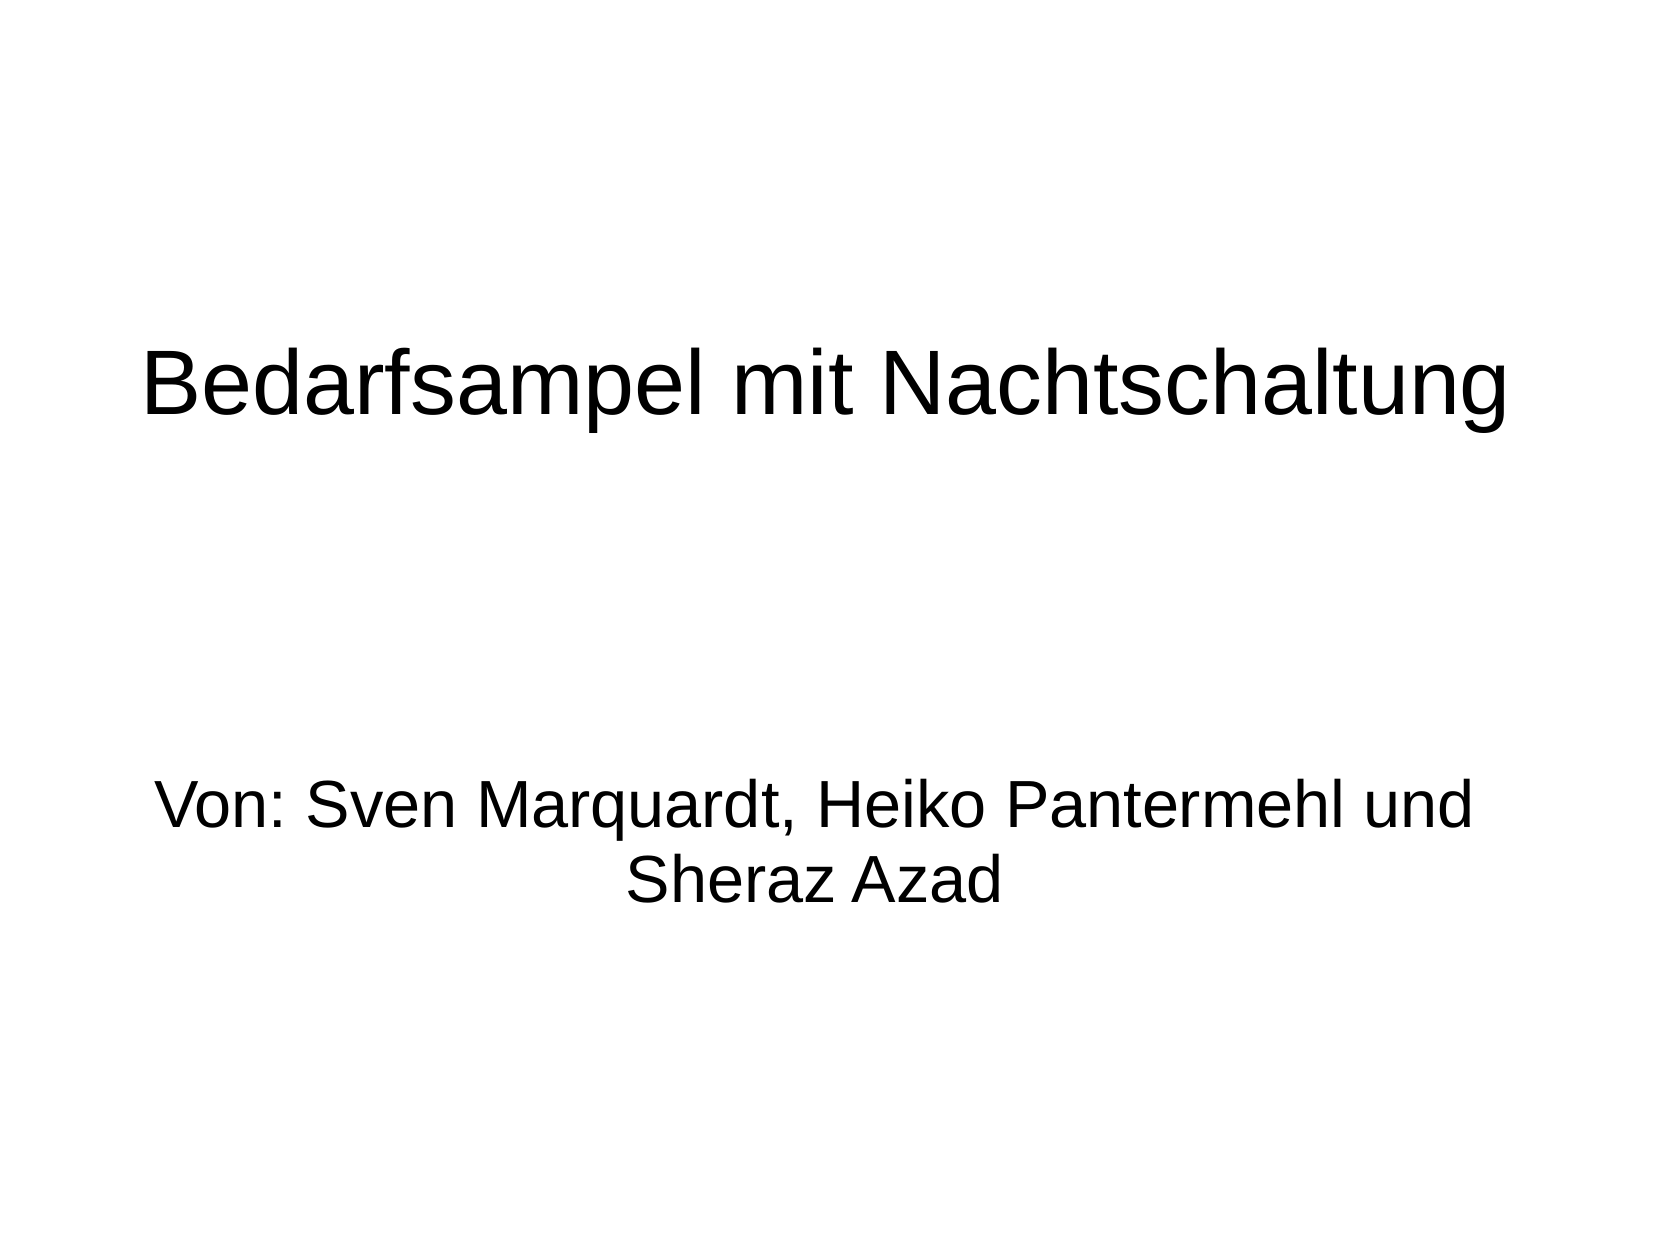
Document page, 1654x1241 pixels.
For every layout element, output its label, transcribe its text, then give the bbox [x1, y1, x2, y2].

title Bedarfsampel mit Nachtschaltung [82, 279, 1571, 487]
subtitle Von: Sven Marquardt, Heiko Pantermehl und Sheraz Azad [70, 519, 1559, 1239]
